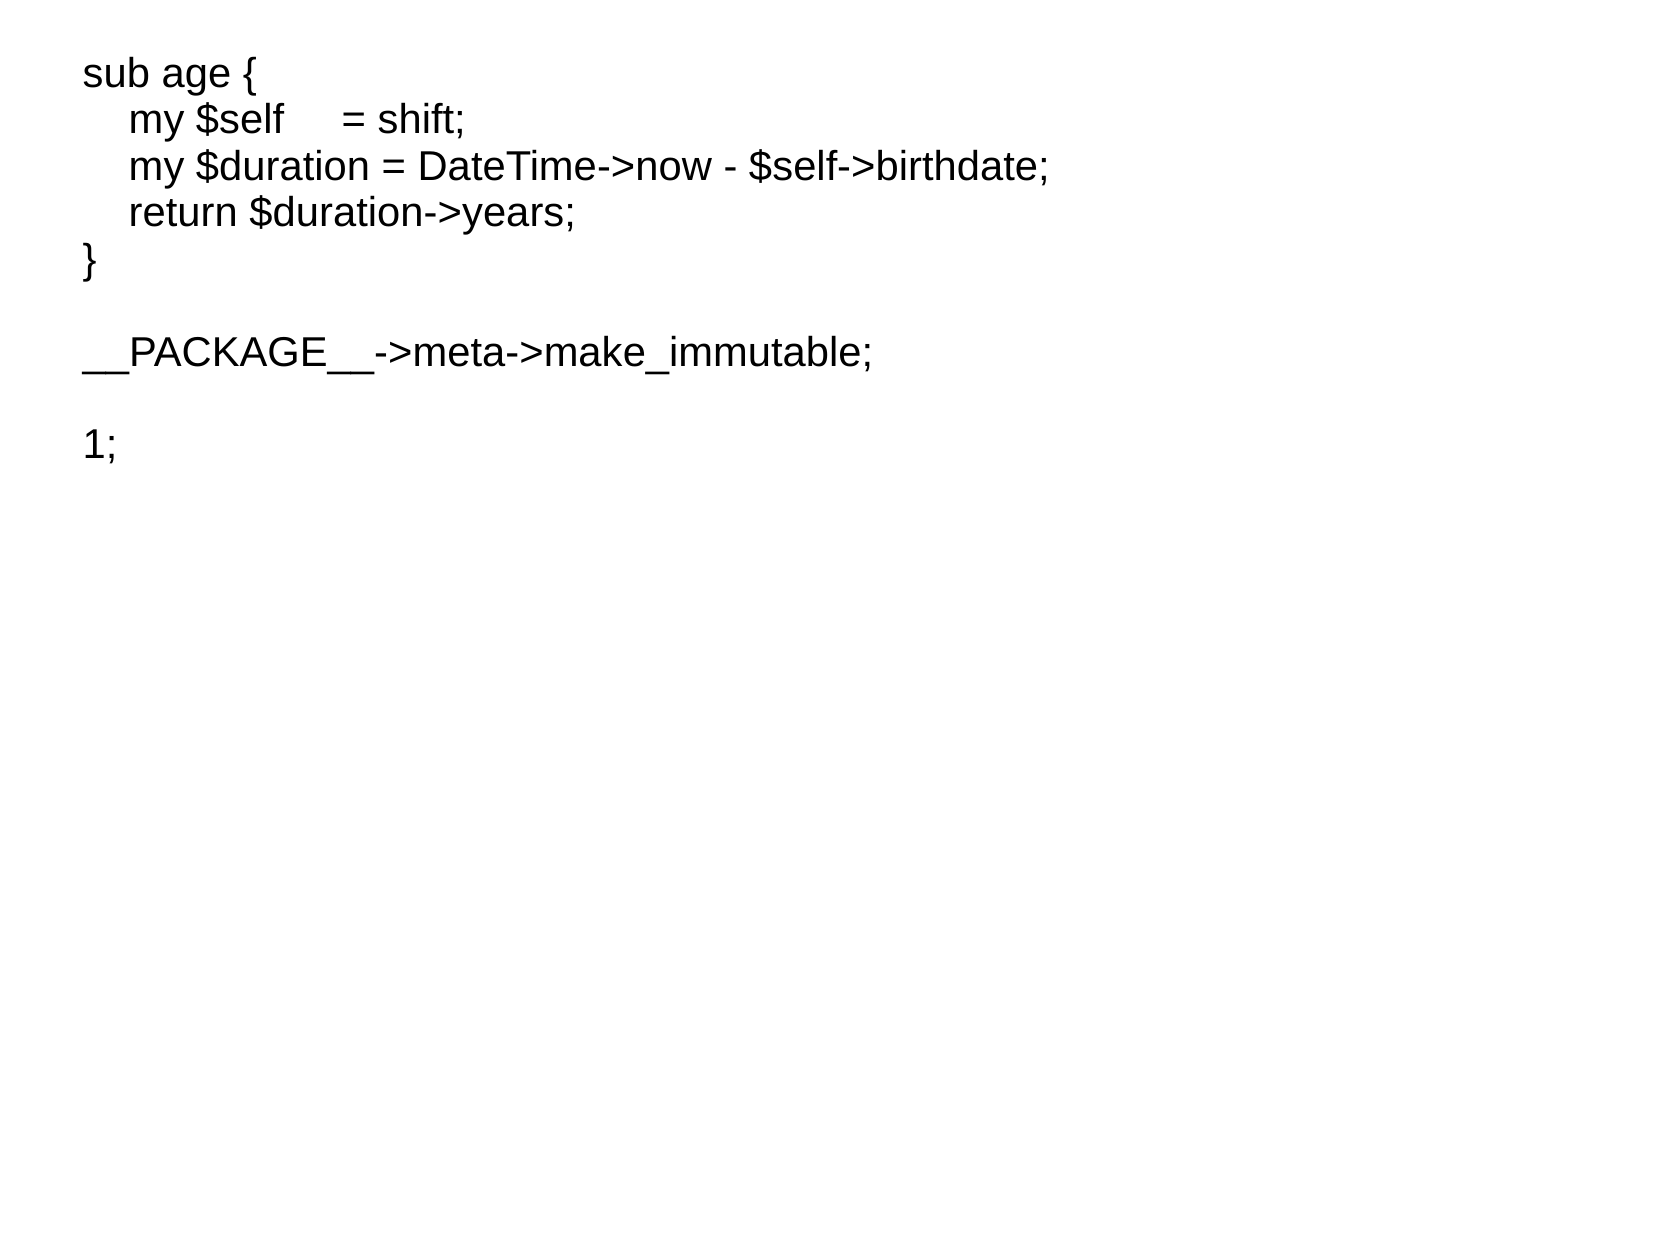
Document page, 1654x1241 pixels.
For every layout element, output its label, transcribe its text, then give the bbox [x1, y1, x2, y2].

subtitle sub age { my $self = shift; my $duration = DateTime->now - $self->birthdate; return $duration->years; } __PACKAGE__->meta->make_immutable; 1; [82, 49, 1571, 1010]
